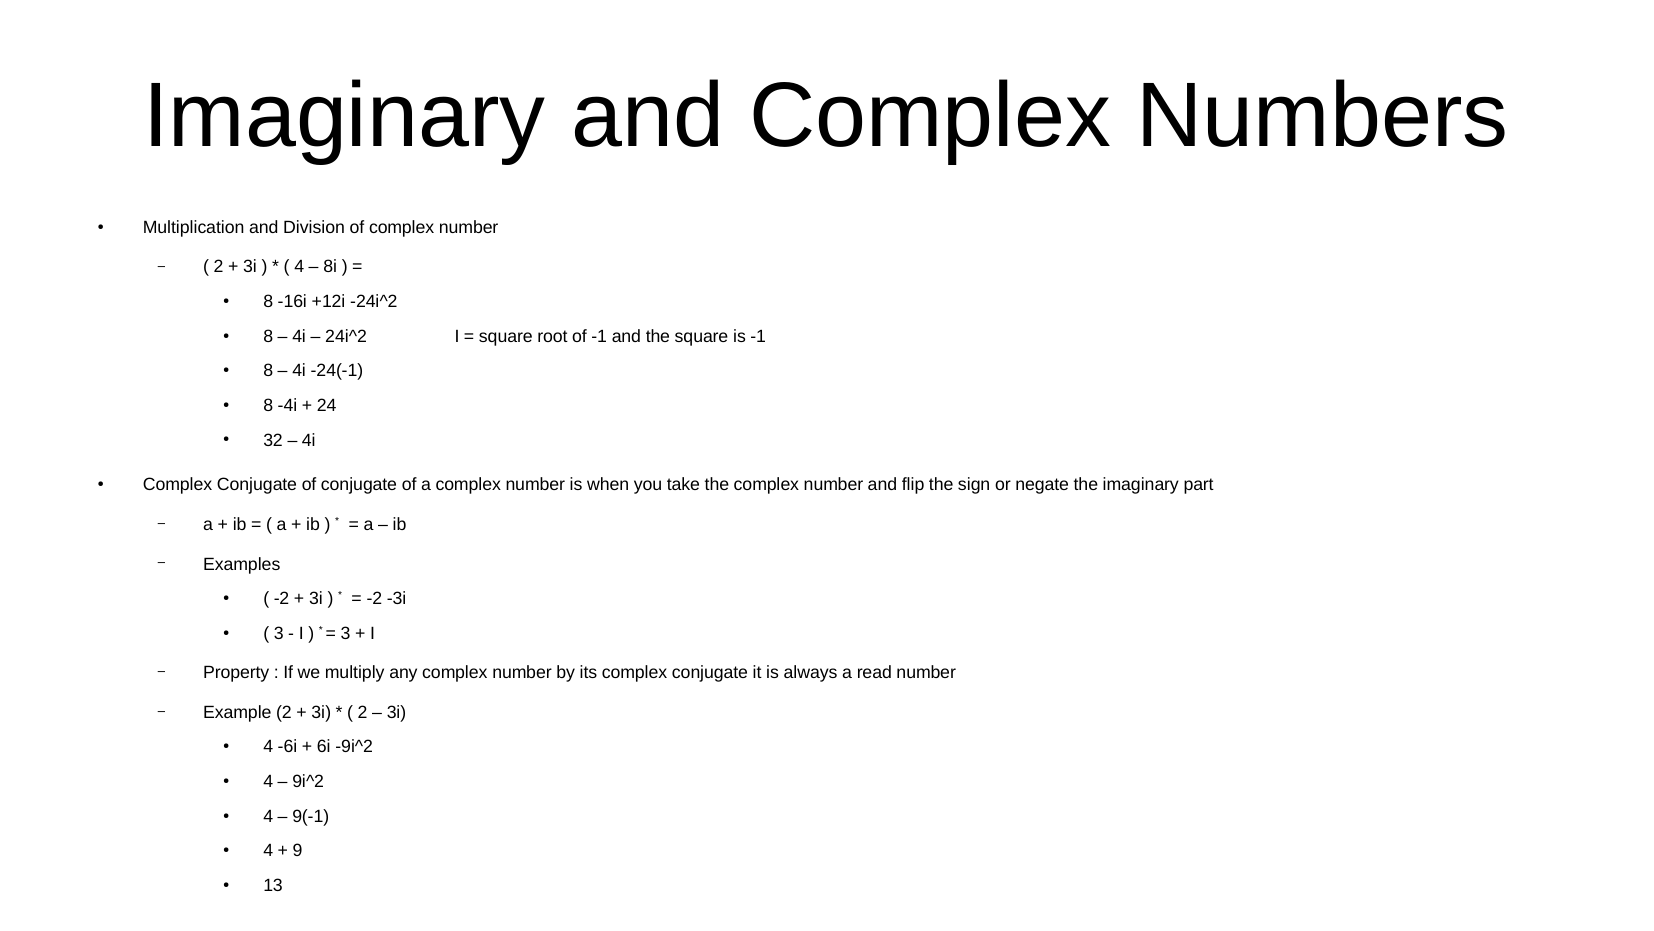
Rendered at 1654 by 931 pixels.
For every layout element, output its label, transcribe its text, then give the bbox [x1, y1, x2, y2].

title Imaginary and Complex Numbers [82, 37, 1571, 193]
list Multiplication and Division of complex number ( 2 + 3i ) * ( 4 – 8i ) = 8 -16i +12i -24i^2 8 – 4i – 24i^2 I = square root of -1 and the square is -1 8 – 4i -24(-1) 8 -4i + 24 32 – 4i Complex Conjugate of conjugate of a complex number is when you take the complex number and flip the sign or negate the imaginary part a + ib = ( a + ib ) * = a – ib Examples ( -2 + 3i ) * = -2 -3i ( 3 - I ) * = 3 + I Property : If we multiply any complex number by its complex conjugate it is always a read number Example (2 + 3i) * ( 2 – 3i) 4 -6i + 6i -9i^2 4 – 9i^2 4 – 9(-1) 4 + 9 13 [82, 217, 1613, 901]
